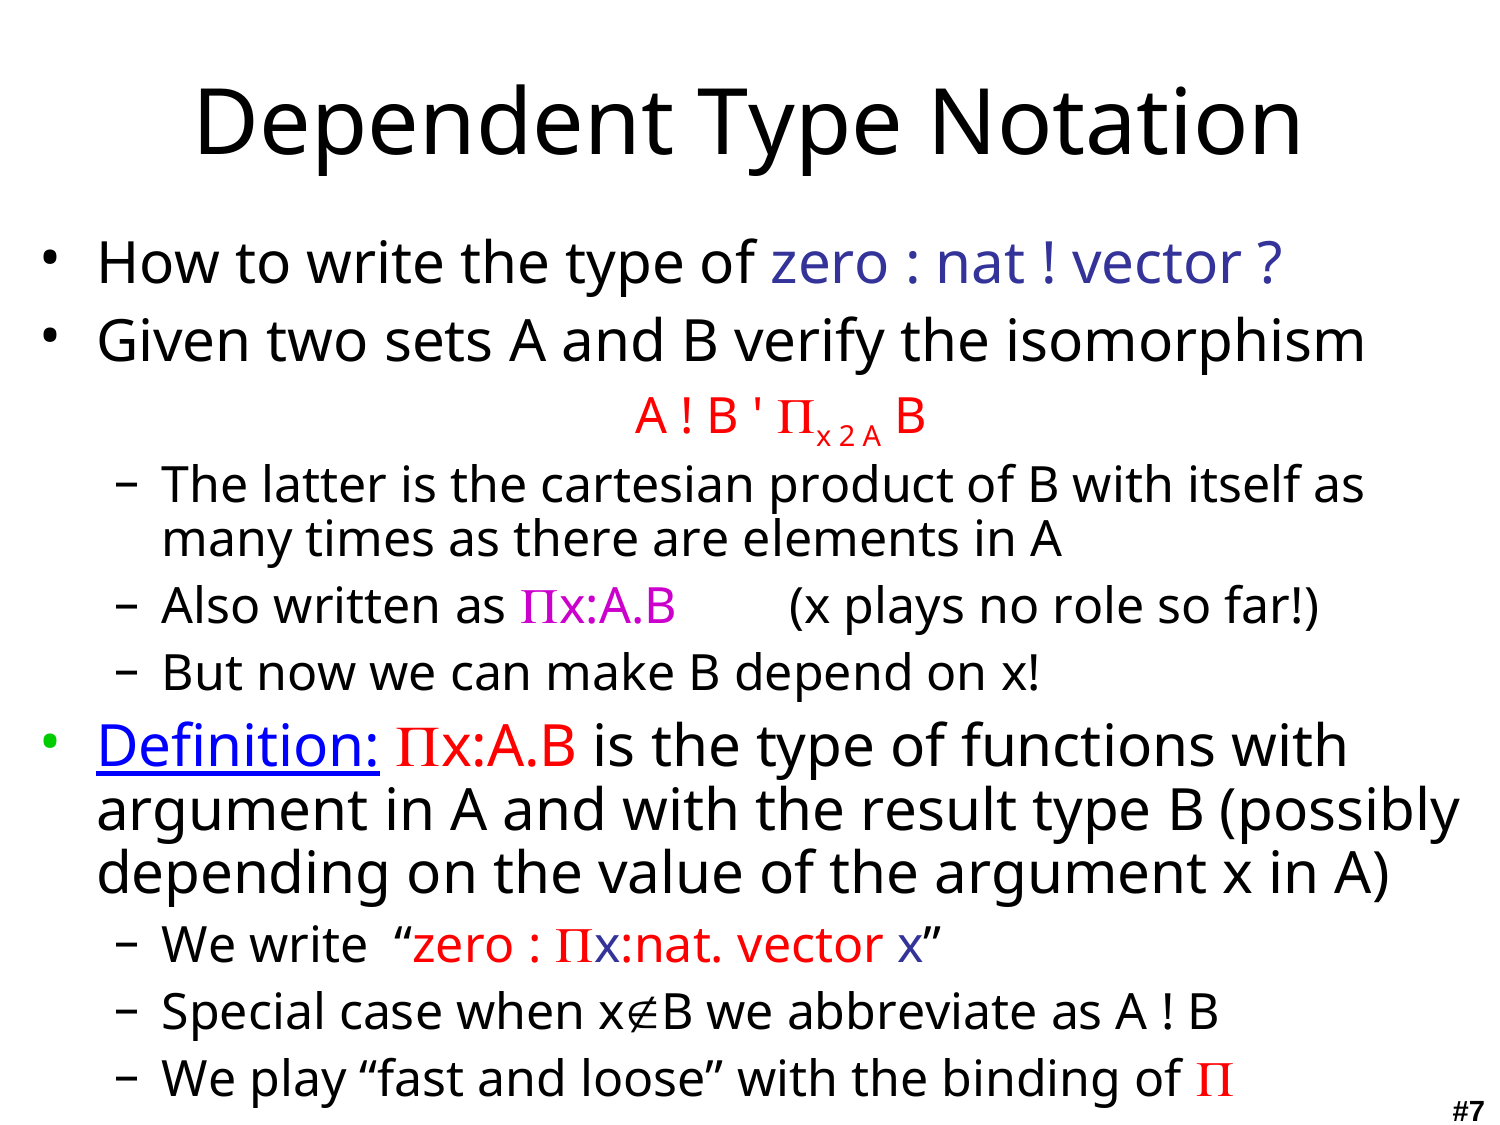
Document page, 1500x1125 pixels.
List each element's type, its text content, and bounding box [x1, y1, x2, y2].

list How to write the type of zero : nat ! vector ? Given two sets A and B verify the isomorphism A ! B ' x 2 A B The latter is the cartesian product of B with itself as many times as there are elements in A Also written as x:A.B (x plays no role so far!) But now we can make B depend on x! Definition: x:A.B is the type of functions with argument in A and with the result type B (possibly depending on the value of the argument x in A) We write “zero : x:nat. vector x” Special case when xB we abbreviate as A ! B We play “fast and loose” with the binding of  [24, 224, 1476, 1063]
title Dependent Type Notation [24, 24, 1476, 213]
